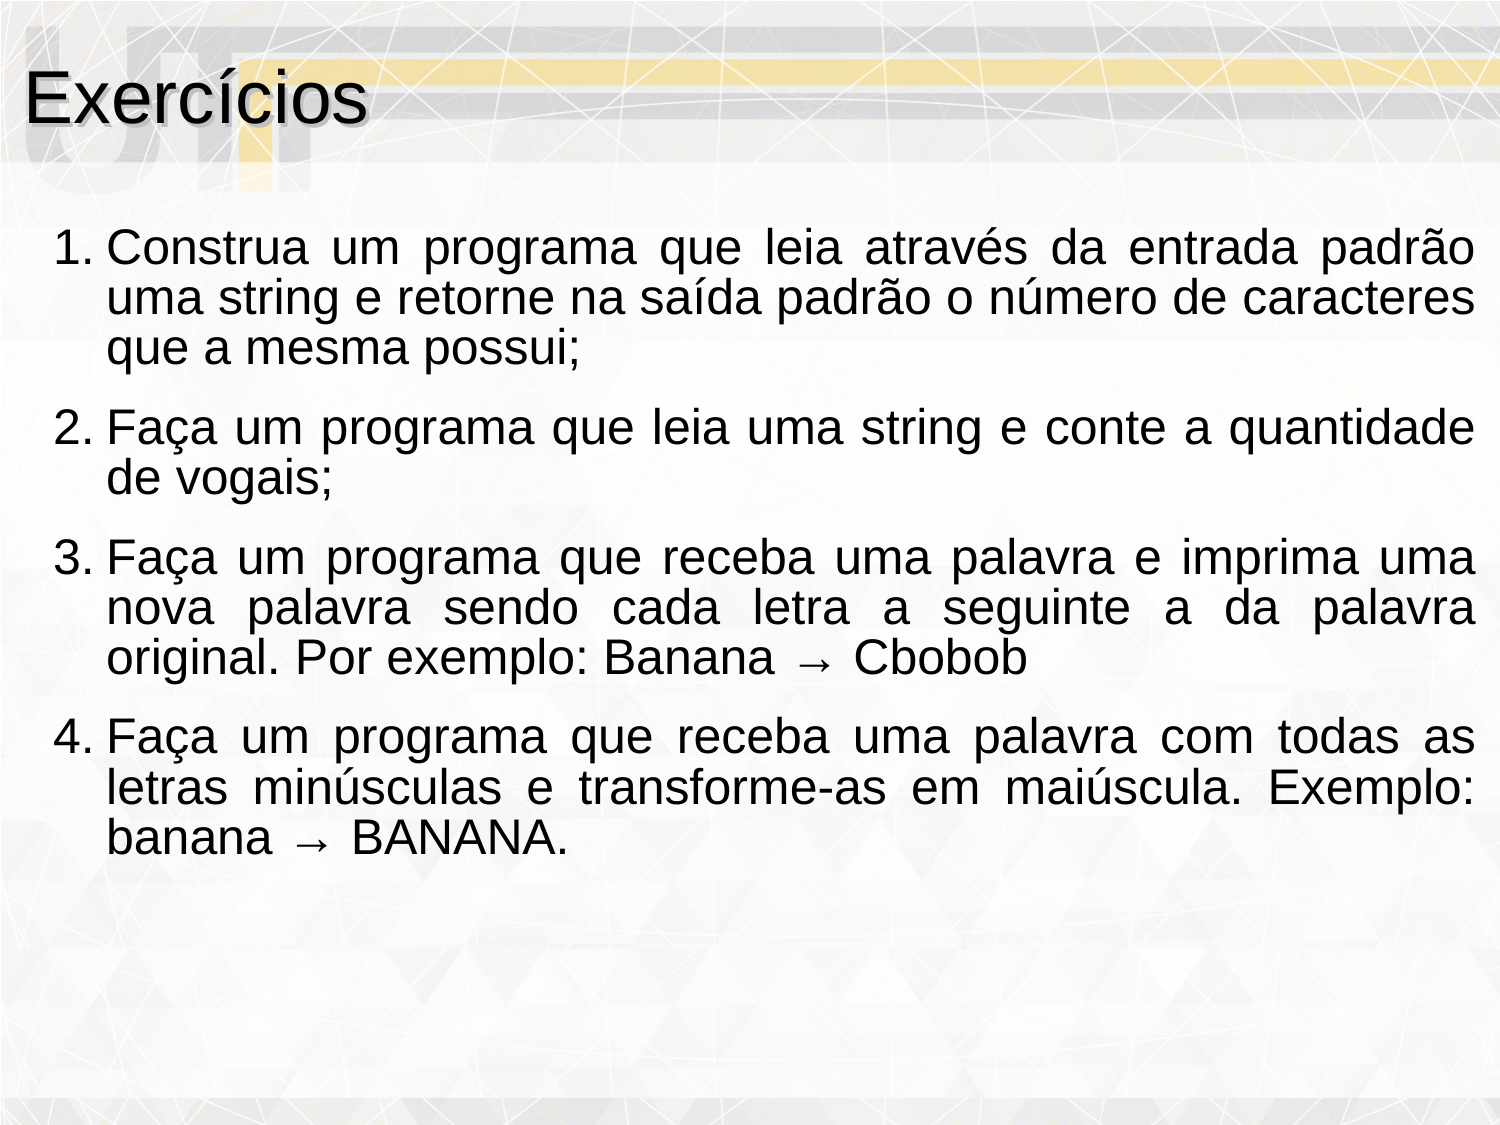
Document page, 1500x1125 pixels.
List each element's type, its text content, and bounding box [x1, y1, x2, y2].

list Construa um programa que leia através da entrada padrão uma string e retorne na saída padrão o número de caracteres que a mesma possui; Faça um programa que leia uma string e conte a quantidade de vogais; Faça um programa que receba uma palavra e imprima uma nova palavra sendo cada letra a seguinte a da palavra original. Por exemplo: Banana → Cbobob Faça um programa que receba uma palavra com todas as letras minúsculas e transforme-as em maiúscula. Exemplo: banana → BANANA. [35, 224, 1477, 1087]
title Exercícios [23, 18, 1489, 178]
